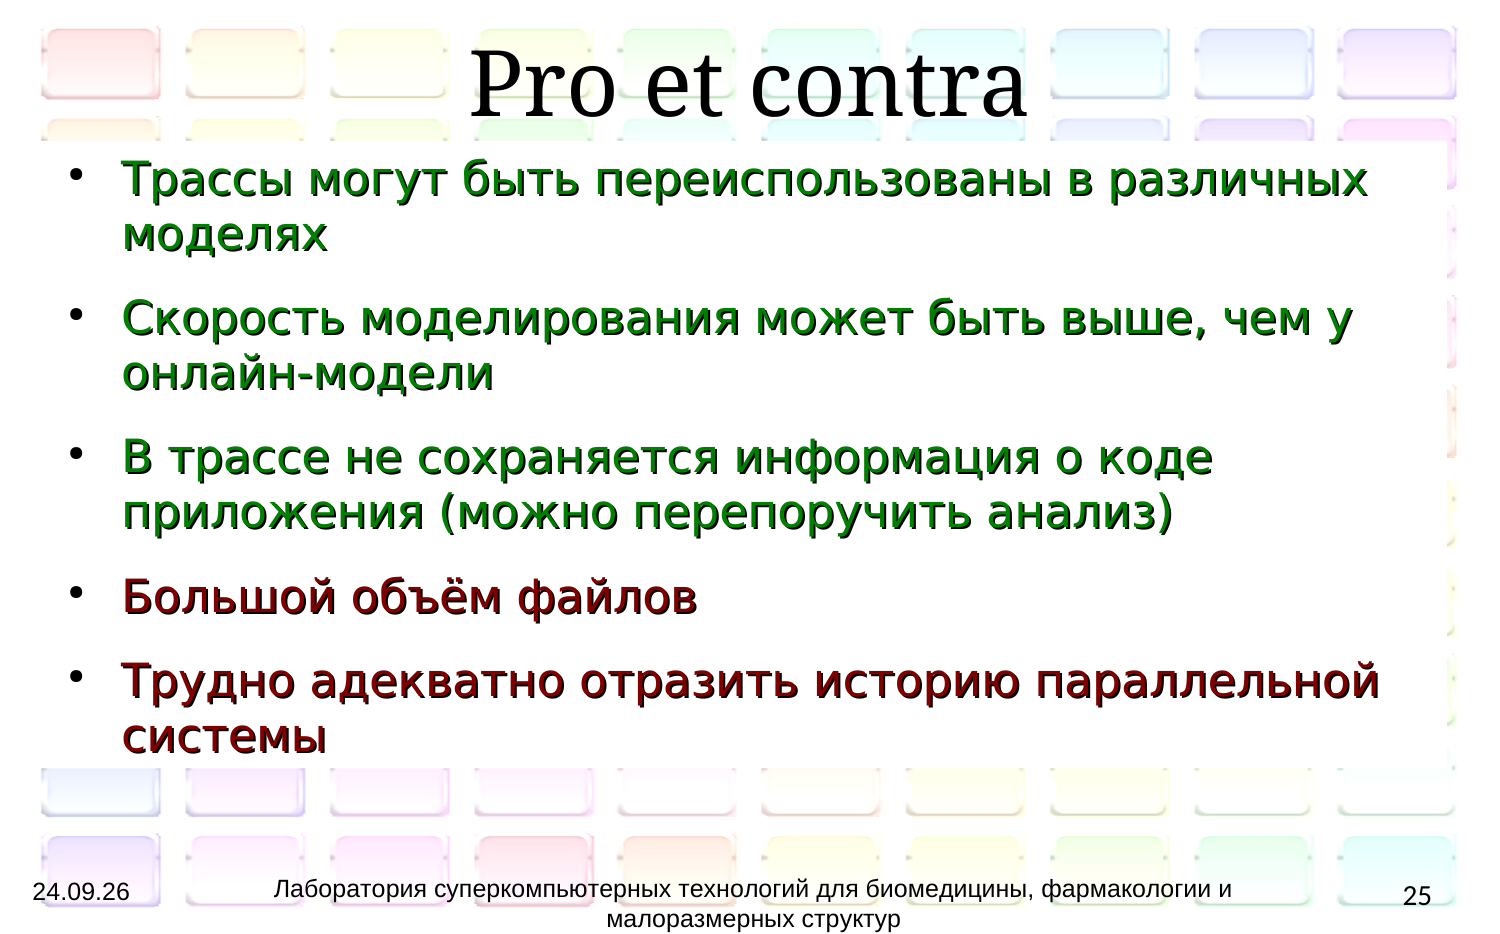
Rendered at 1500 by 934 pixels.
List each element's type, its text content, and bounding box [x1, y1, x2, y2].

text_box Лаборатория суперкомпьютерных технологий для биомедицины, фармакологии и малоразмерных структур [171, 864, 1338, 915]
text_box 25.11.12 [17, 868, 184, 918]
text_box <number> [1387, 868, 1473, 918]
picture [0, 0, 1500, 934]
title Pro et contra [75, 1, 1426, 140]
list Трассы могут быть переиспользованы в различных моделях Скорость моделирования может быть выше, чем у онлайн-модели В трассе не сохраняется информация о коде приложения (можно перепоручить анализ) Большой объём файлов Трудно адекватно отразить историю параллельной системы [35, 140, 1447, 769]
